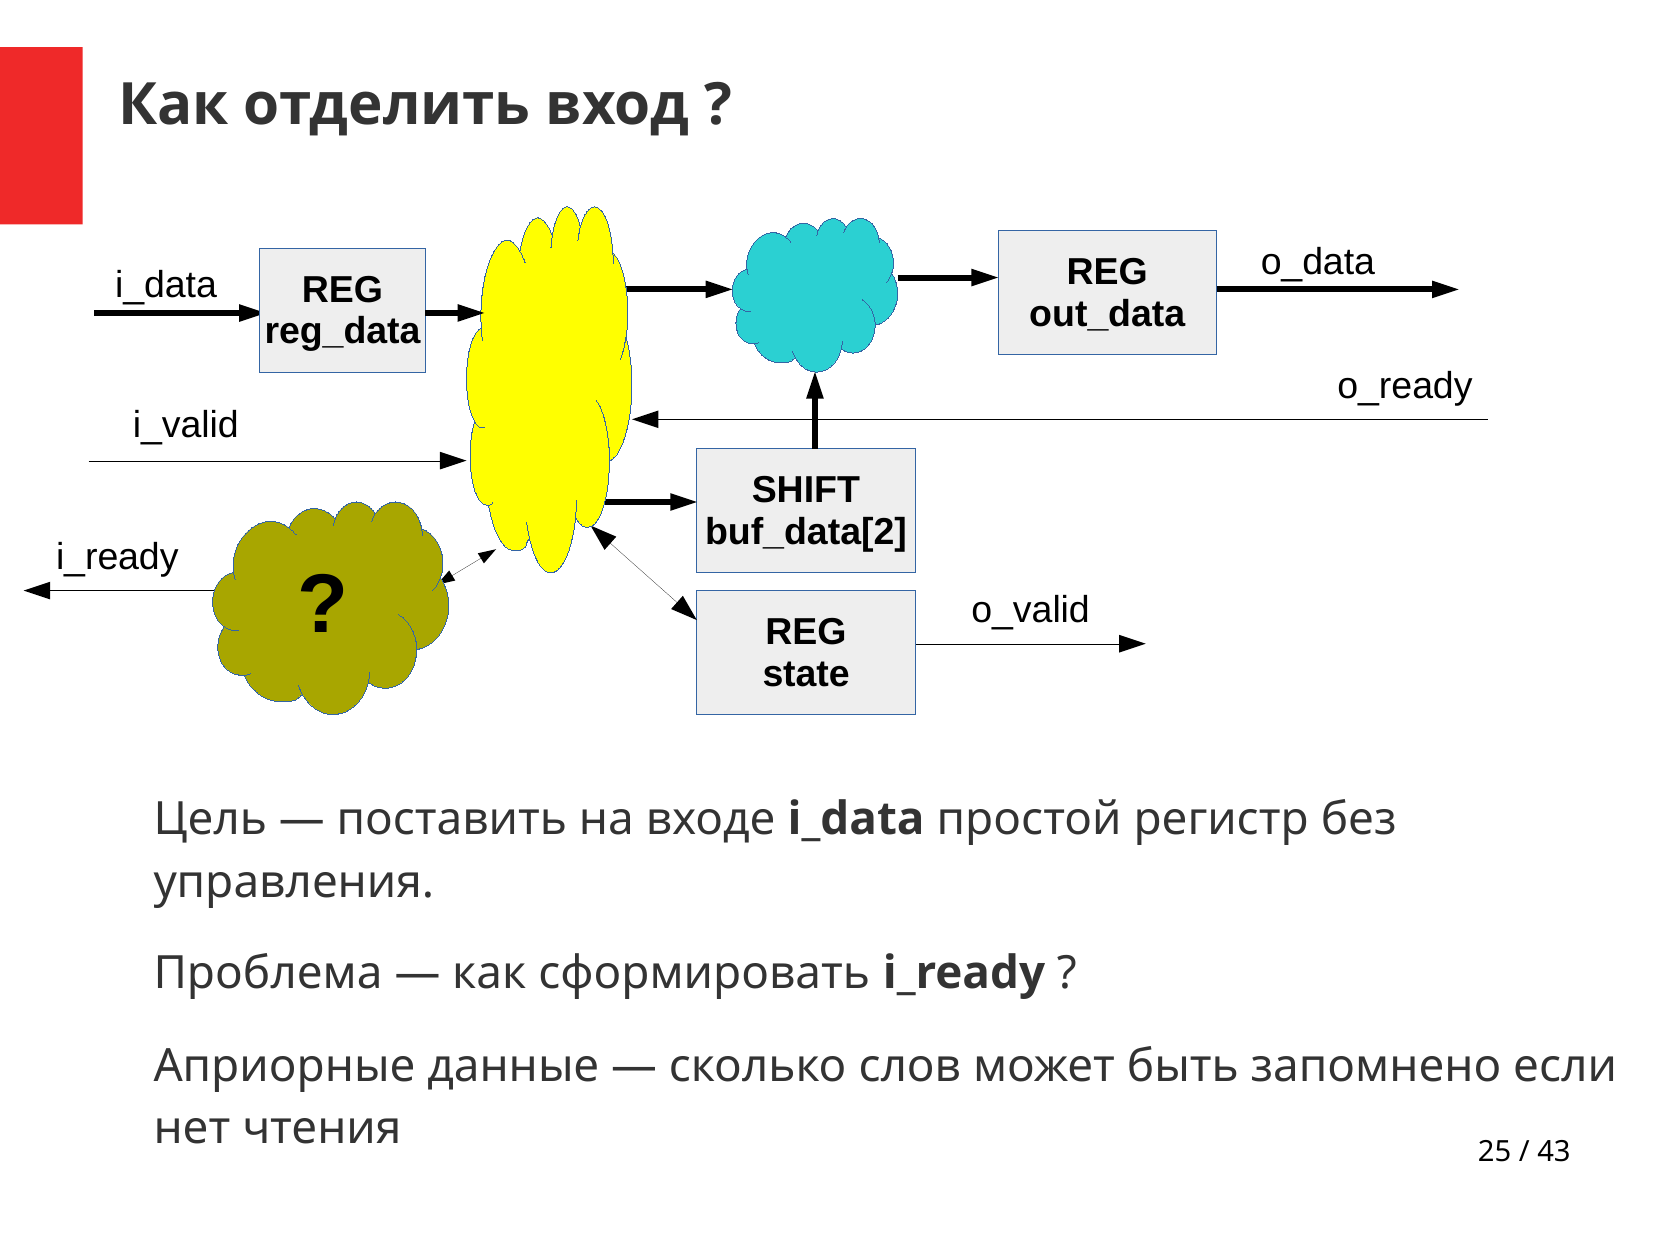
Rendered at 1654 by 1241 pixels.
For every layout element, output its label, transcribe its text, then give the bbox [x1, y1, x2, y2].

text_box o_ready [1322, 356, 1489, 455]
text_box [466, 206, 632, 573]
text_box ? [212, 501, 449, 715]
text_box [732, 218, 898, 373]
text_box SHIFT buf_data[2] [696, 448, 916, 573]
text_box o_data [1246, 232, 1441, 302]
text_box i_ready [41, 528, 207, 626]
text_box o_valid [956, 581, 1140, 680]
text_box REG out_data [998, 230, 1217, 355]
text_box REG state [696, 590, 916, 715]
text_box i_valid [118, 395, 266, 455]
text_box REG reg_data [259, 248, 426, 373]
title Как отделить вход ? [118, 22, 1571, 181]
list Цель — поставить на входе i_data простой регистр без управления. Проблема — как сформировать i_ready ? Априорные данные — сколько слов может быть запомнено если нет чтения [82, 785, 1630, 1188]
text_box i_data [100, 256, 243, 313]
